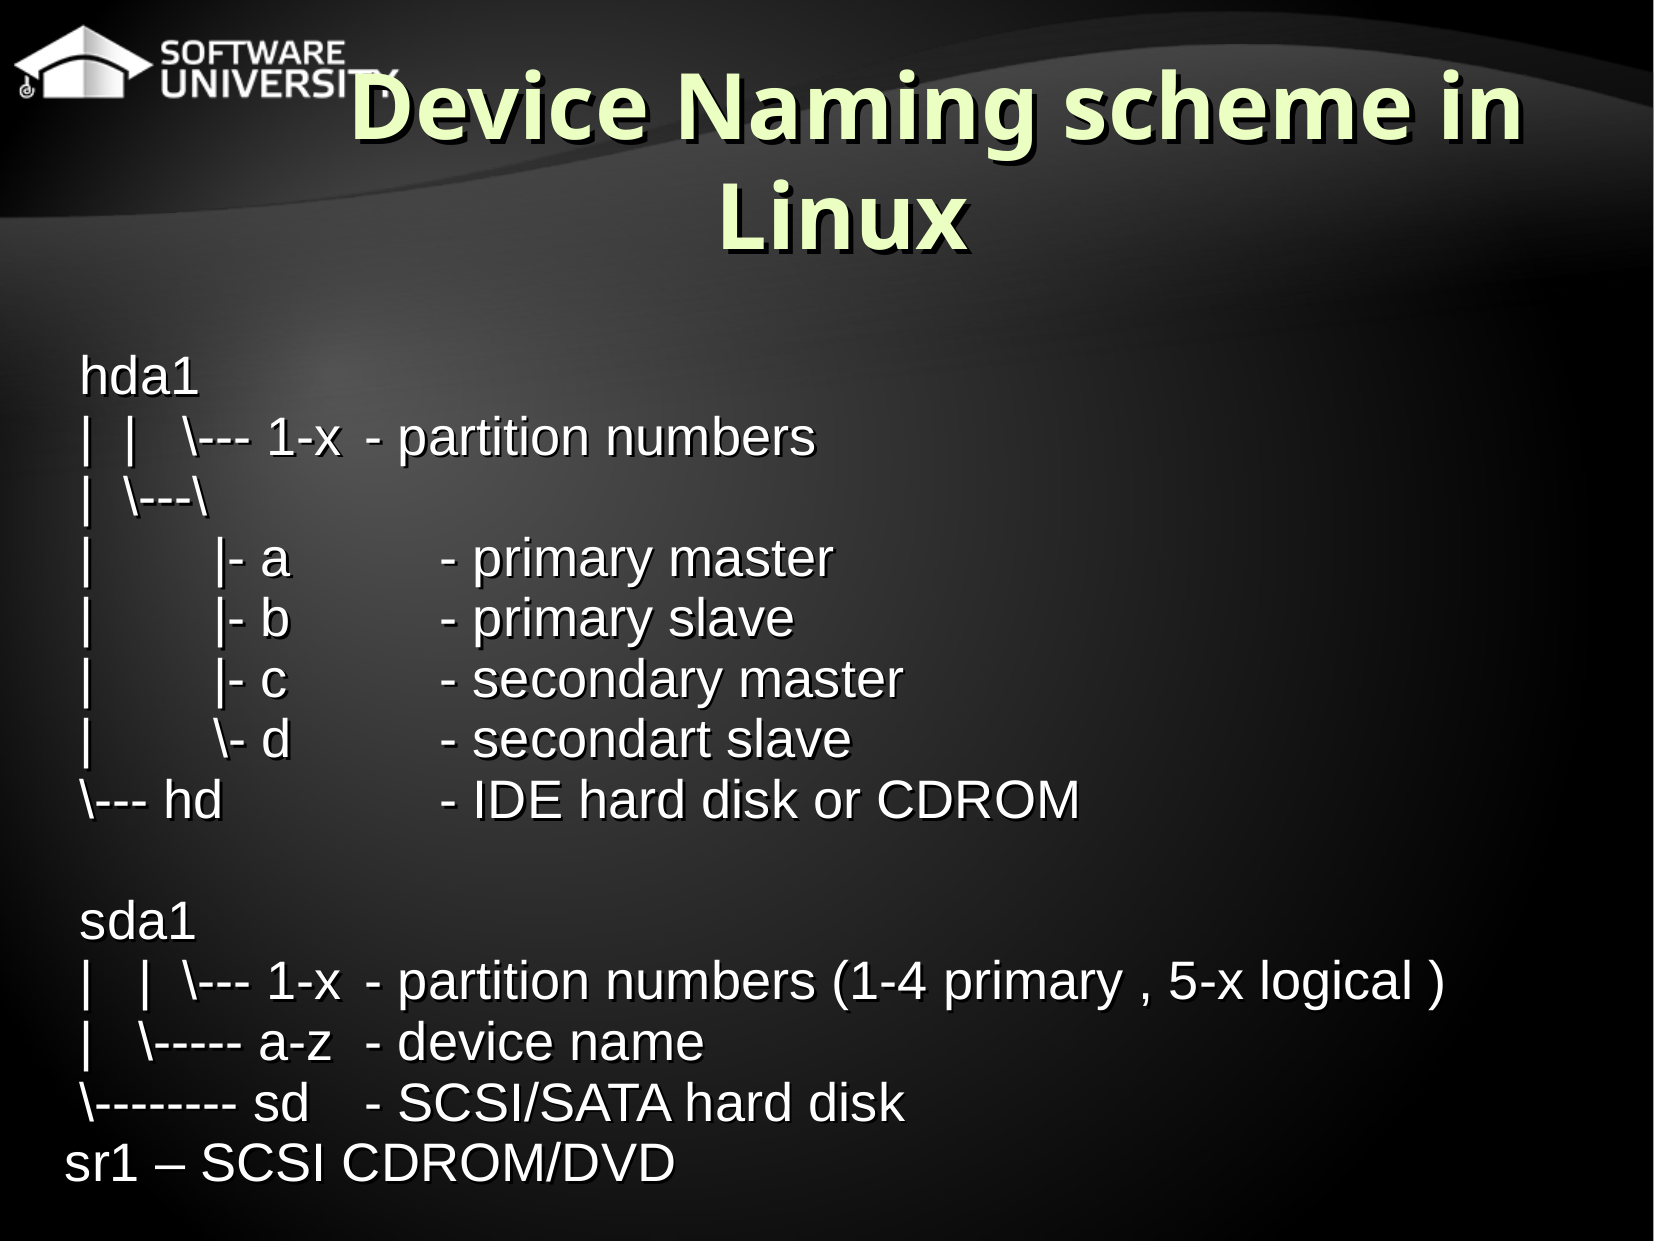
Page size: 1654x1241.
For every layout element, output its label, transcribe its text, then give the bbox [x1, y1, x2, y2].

picture [0, 0, 1654, 1241]
text_box hda1 | | \--- 1-x - partition numbers | \---\ | |- a - primary master | |- b - primary slave | |- c - secondary master | \- d - secondart slave \--- hd - IDE hard disk or CDROM sda1 | | \--- 1-x - partition numbers (1-4 primary , 5-x logical ) | \----- a-z - device name \-------- sd - SCSI/SATA hard disk sr1 – SCSI CDROM/DVD [50, 217, 1603, 1197]
title Device Naming scheme in Linux [98, 102, 1587, 213]
